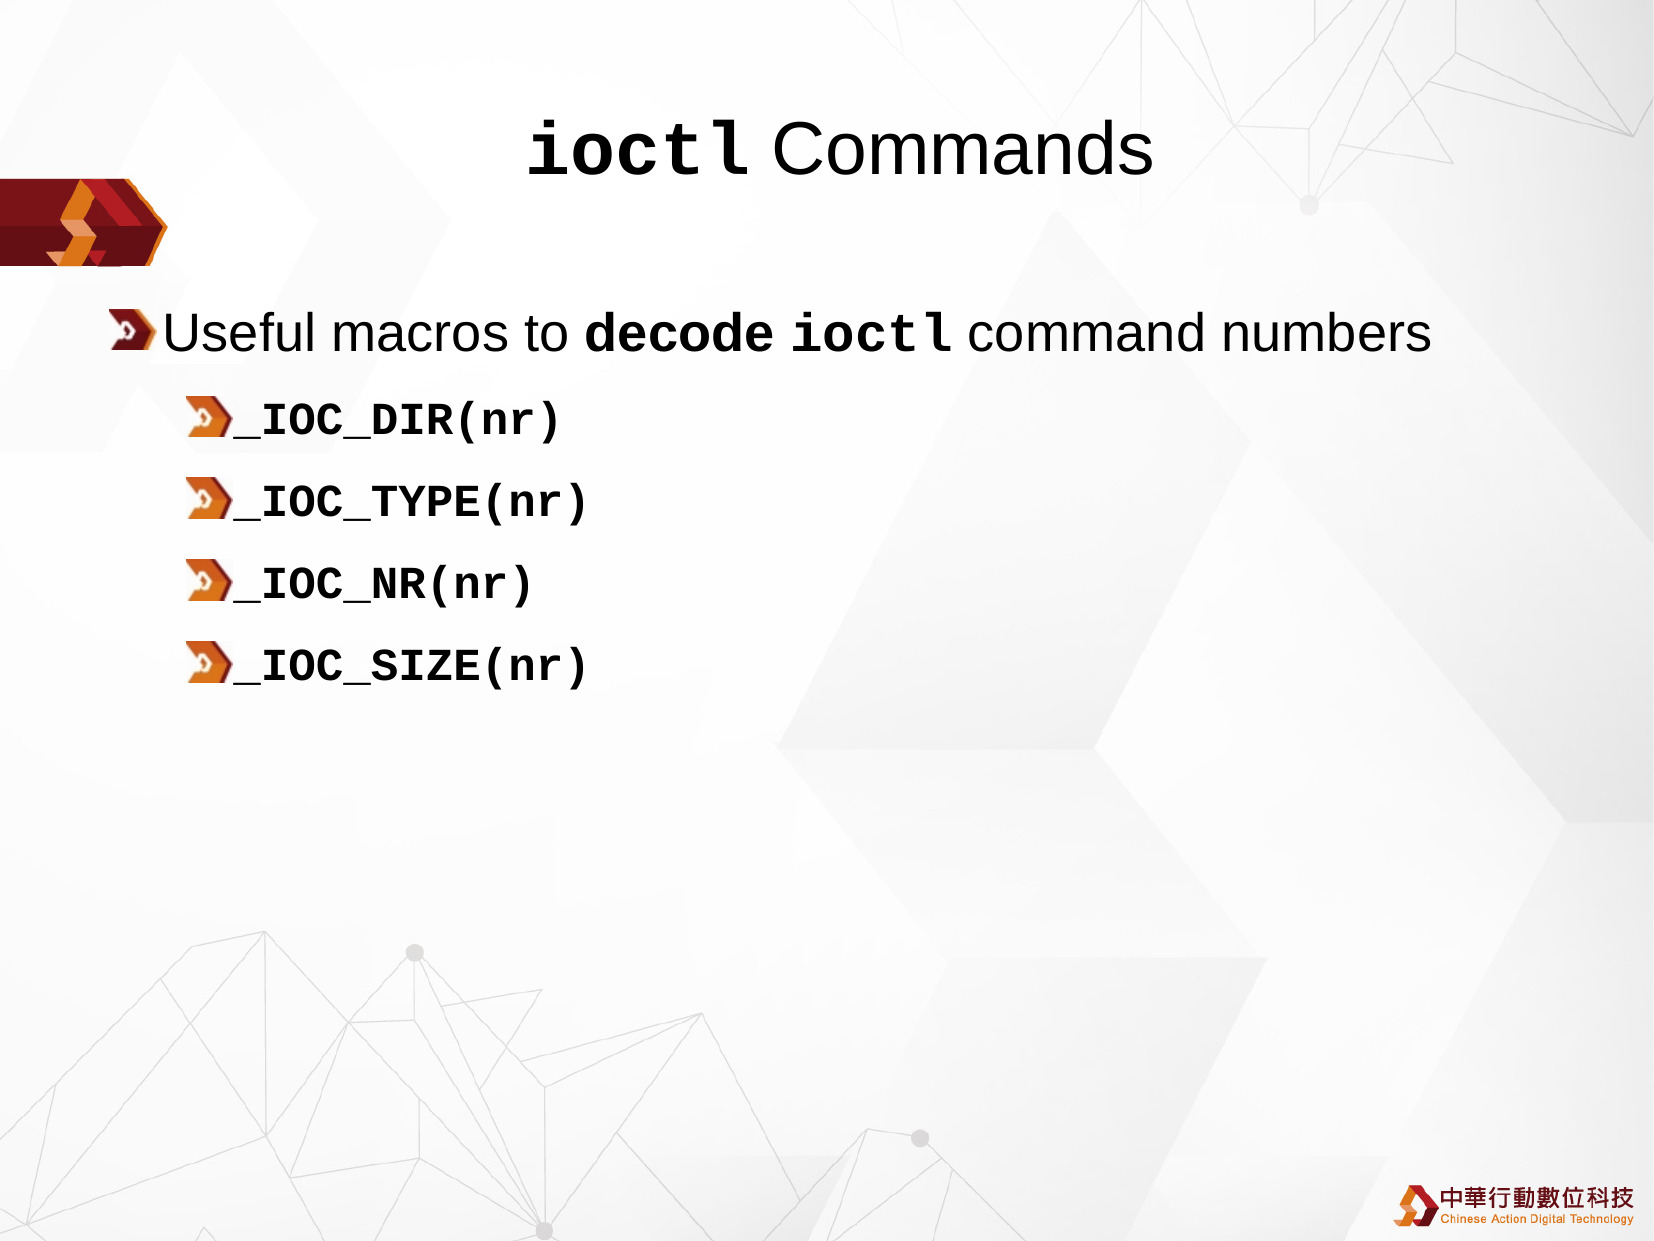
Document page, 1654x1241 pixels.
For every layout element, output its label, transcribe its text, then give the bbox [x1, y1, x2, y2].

list Useful macros to decode ioctl command numbers _IOC_DIR(nr) _IOC_TYPE(nr) _IOC_NR(nr) _IOC_SIZE(nr) [76, 289, 1565, 1109]
title ioctl Commands [82, 91, 1571, 298]
picture [0, 0, 1654, 1241]
